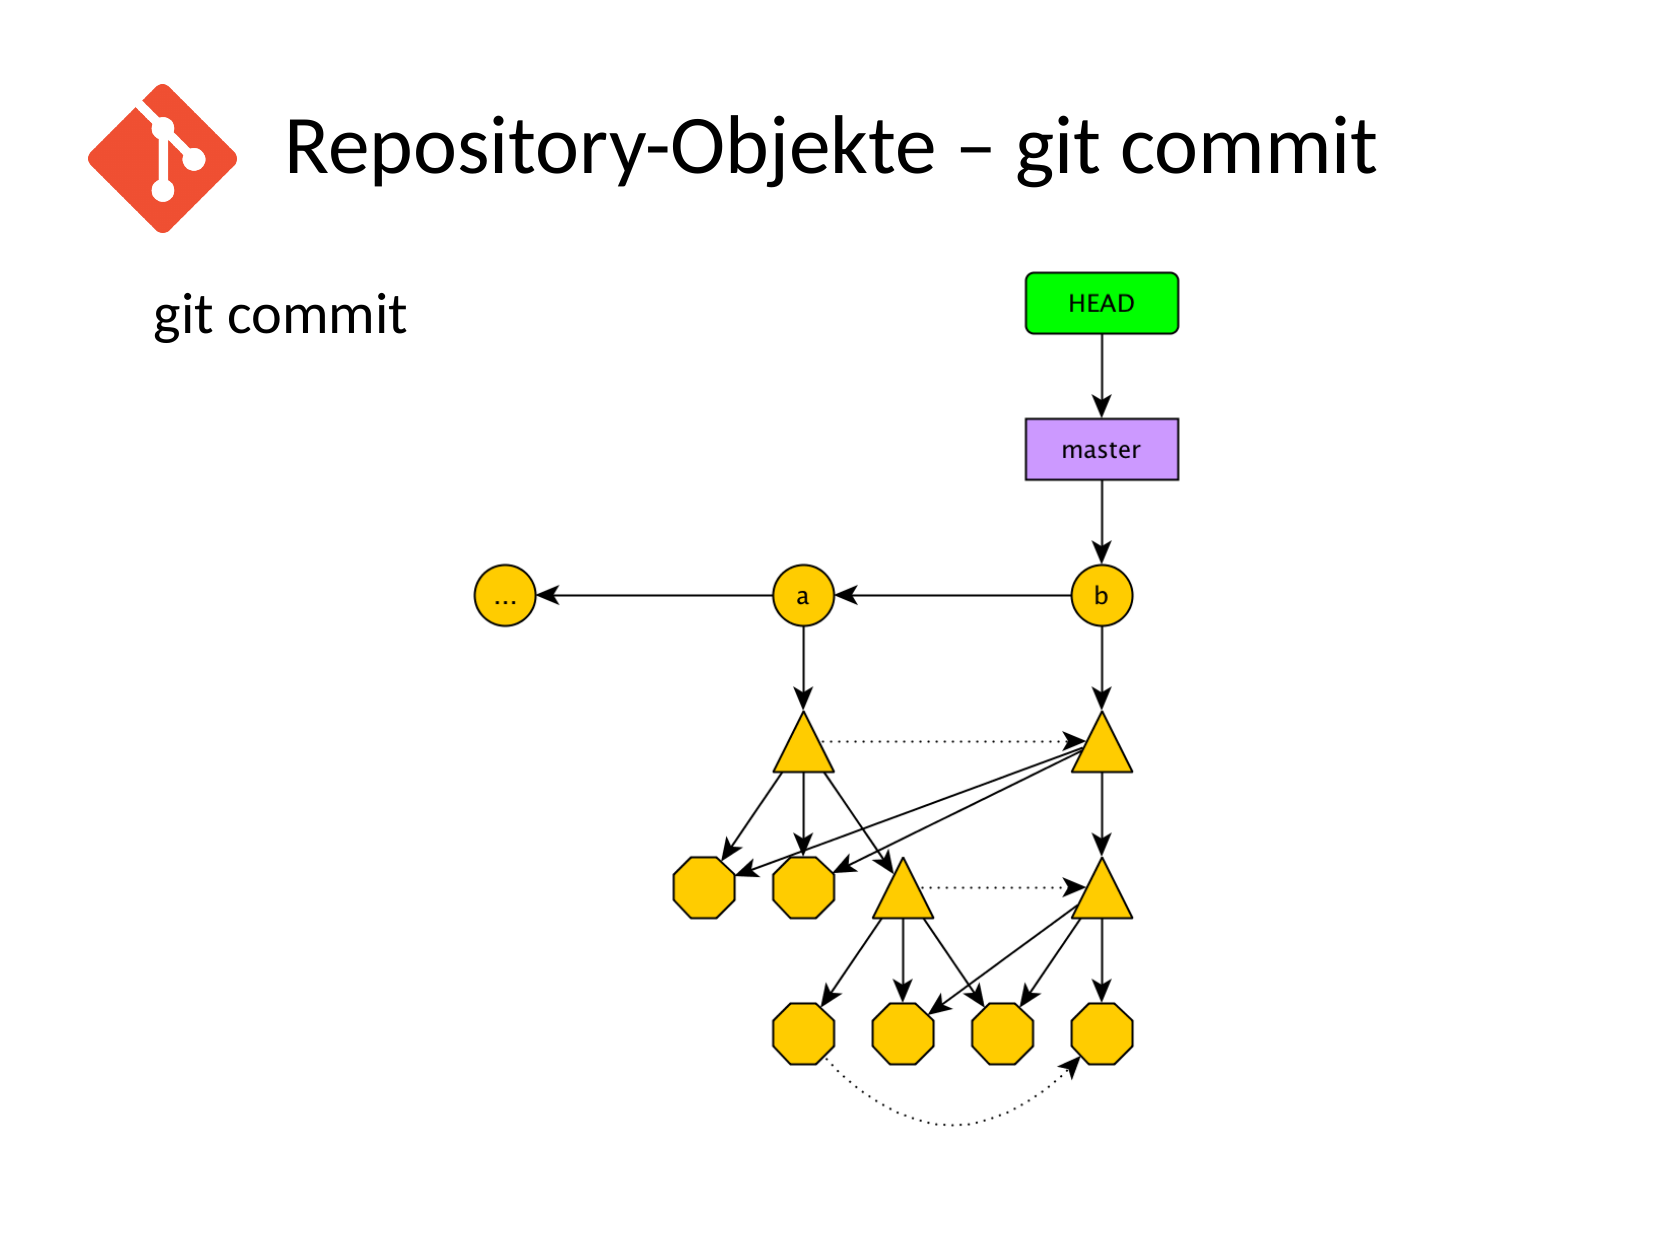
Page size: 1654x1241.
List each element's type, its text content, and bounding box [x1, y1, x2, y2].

picture [88, 84, 237, 233]
list git commit [82, 290, 1571, 1152]
picture [458, 256, 1195, 290]
title Repository-Objekte – git commit [265, 49, 1571, 257]
